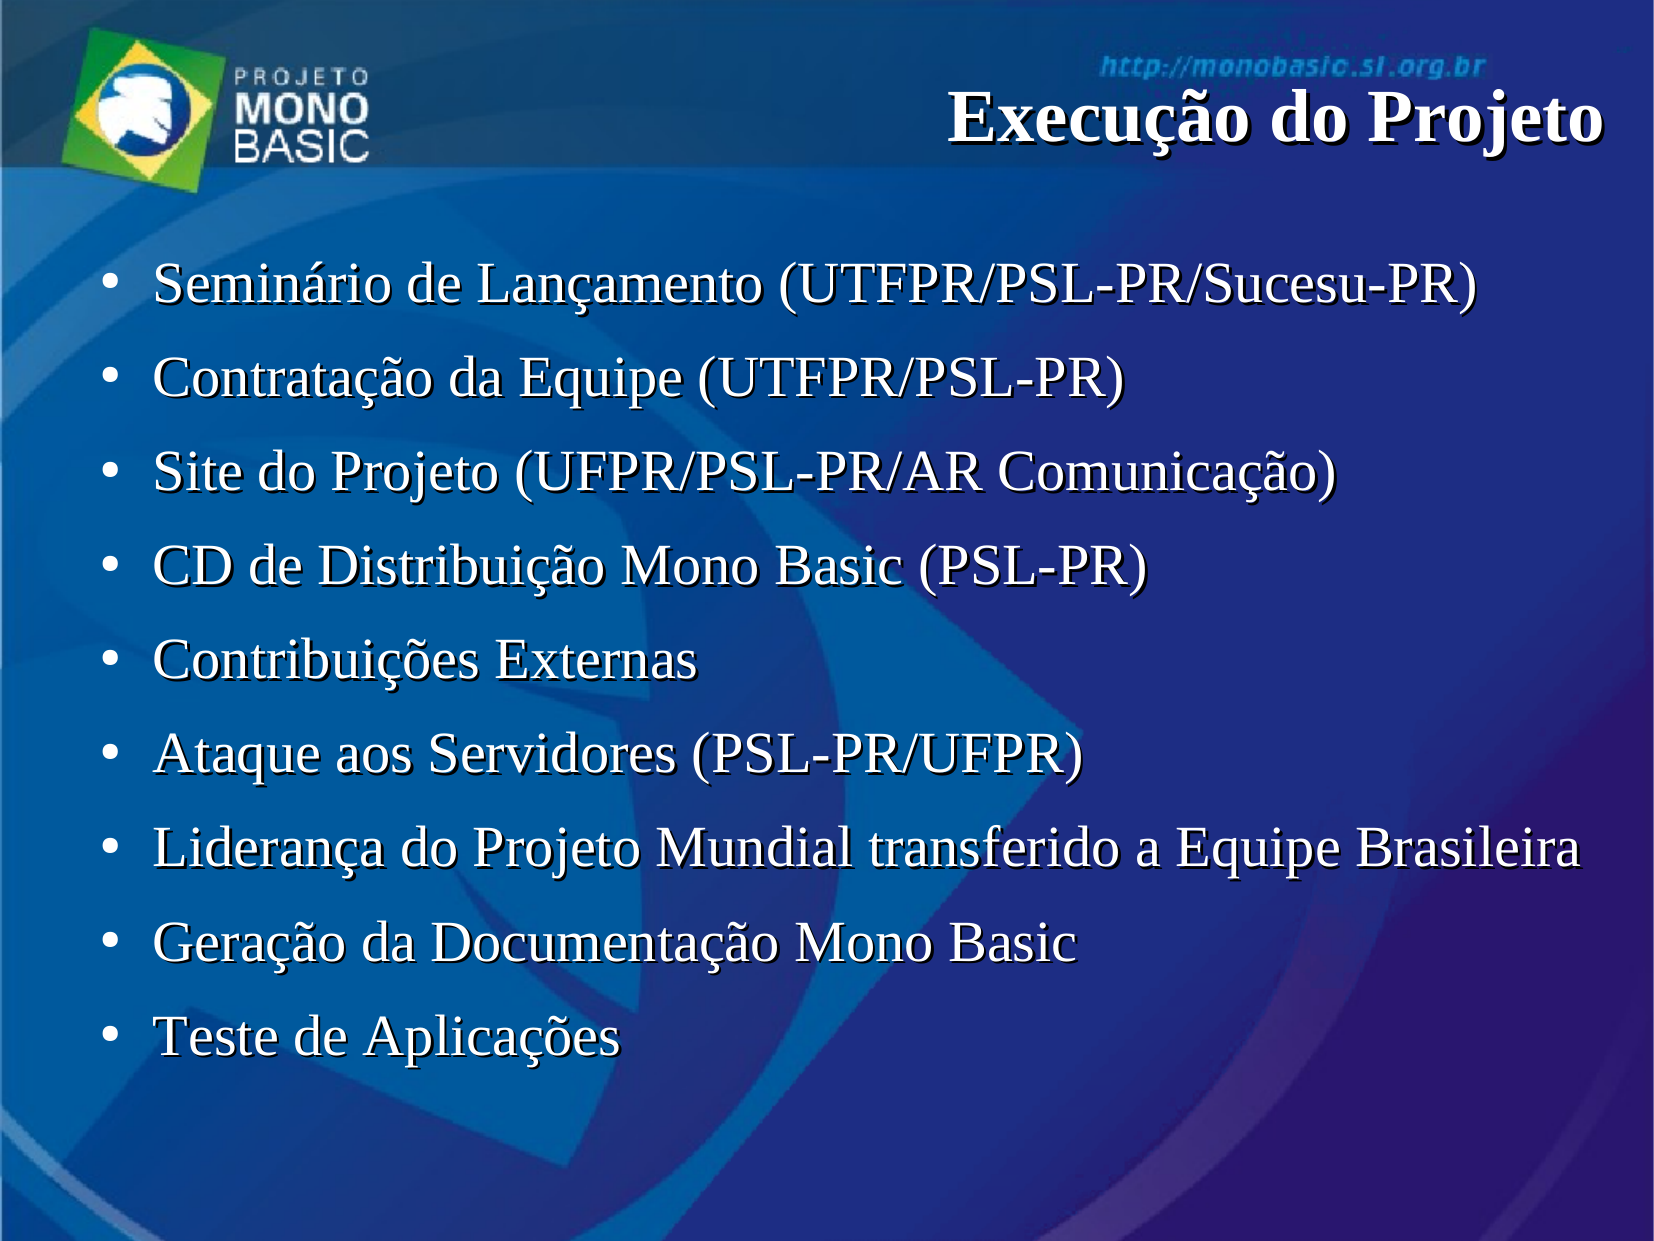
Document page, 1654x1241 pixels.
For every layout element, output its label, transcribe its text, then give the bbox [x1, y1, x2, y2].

title Execução do Projeto [222, 43, 1606, 191]
list Seminário de Lançamento (UTFPR/PSL-PR/Sucesu-PR) Contratação da Equipe (UTFPR/PSL-PR) Site do Projeto (UFPR/PSL-PR/AR Comunicação) CD de Distribuição Mono Basic (PSL-PR) Contribuições Externas Ataque aos Servidores (PSL-PR/UFPR) Liderança do Projeto Mundial transferido a Equipe Brasileira Geração da Documentação Mono Basic Teste de Aplicações [64, 250, 1627, 1122]
picture [0, 0, 1654, 1241]
